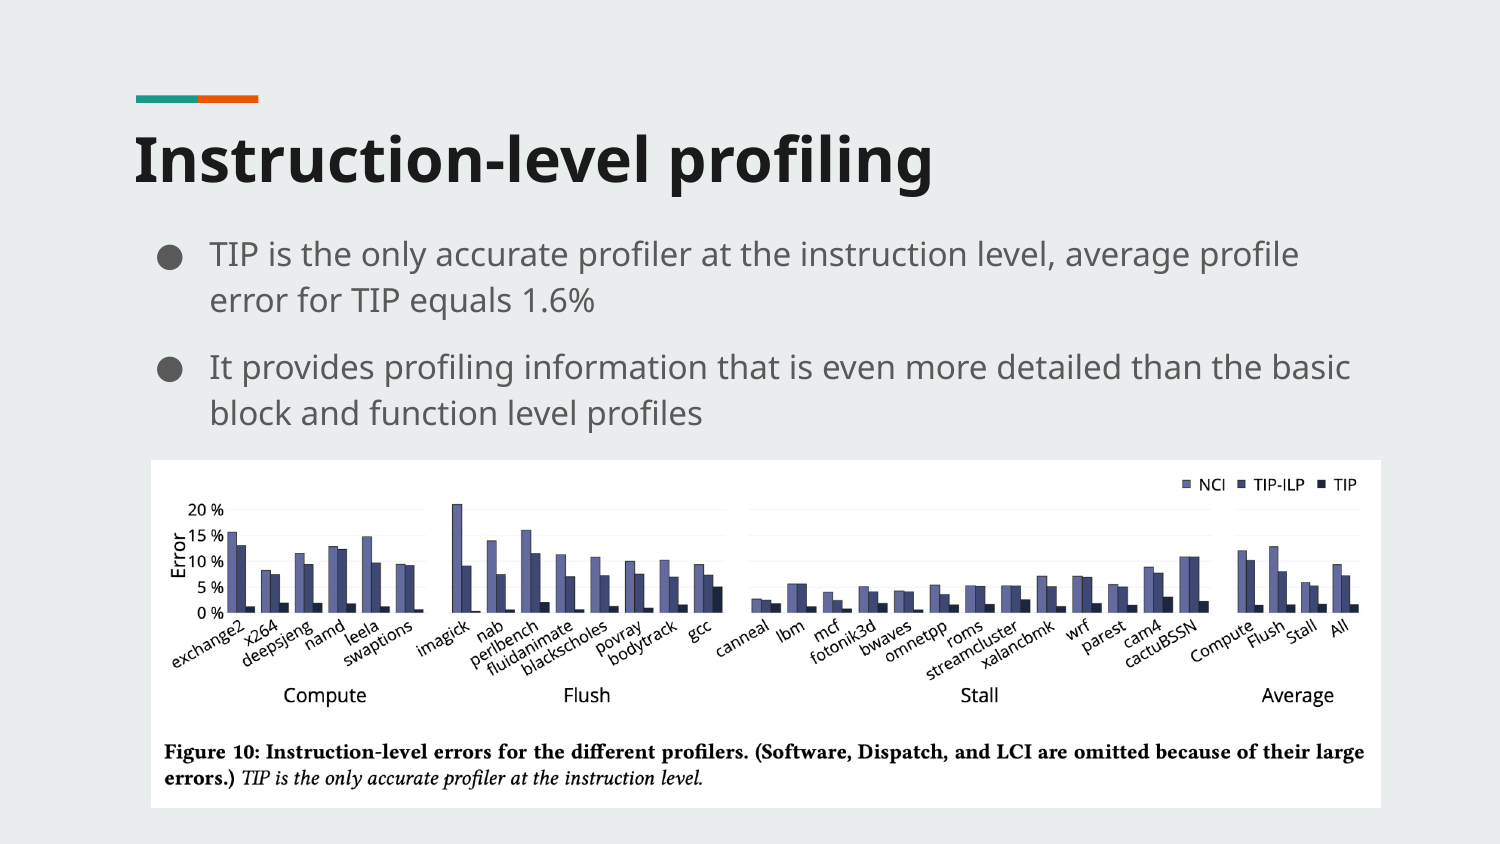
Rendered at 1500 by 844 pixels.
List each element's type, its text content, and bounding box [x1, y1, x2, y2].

text_box TIP is the only accurate profiler at the instruction level, average profile error for TIP equals 1.6% It provides profiling information that is even more detailed than the basic block and function level profiles [119, 246, 1381, 706]
picture [151, 460, 1381, 808]
text_box Instruction-level profiling [119, 104, 1381, 246]
